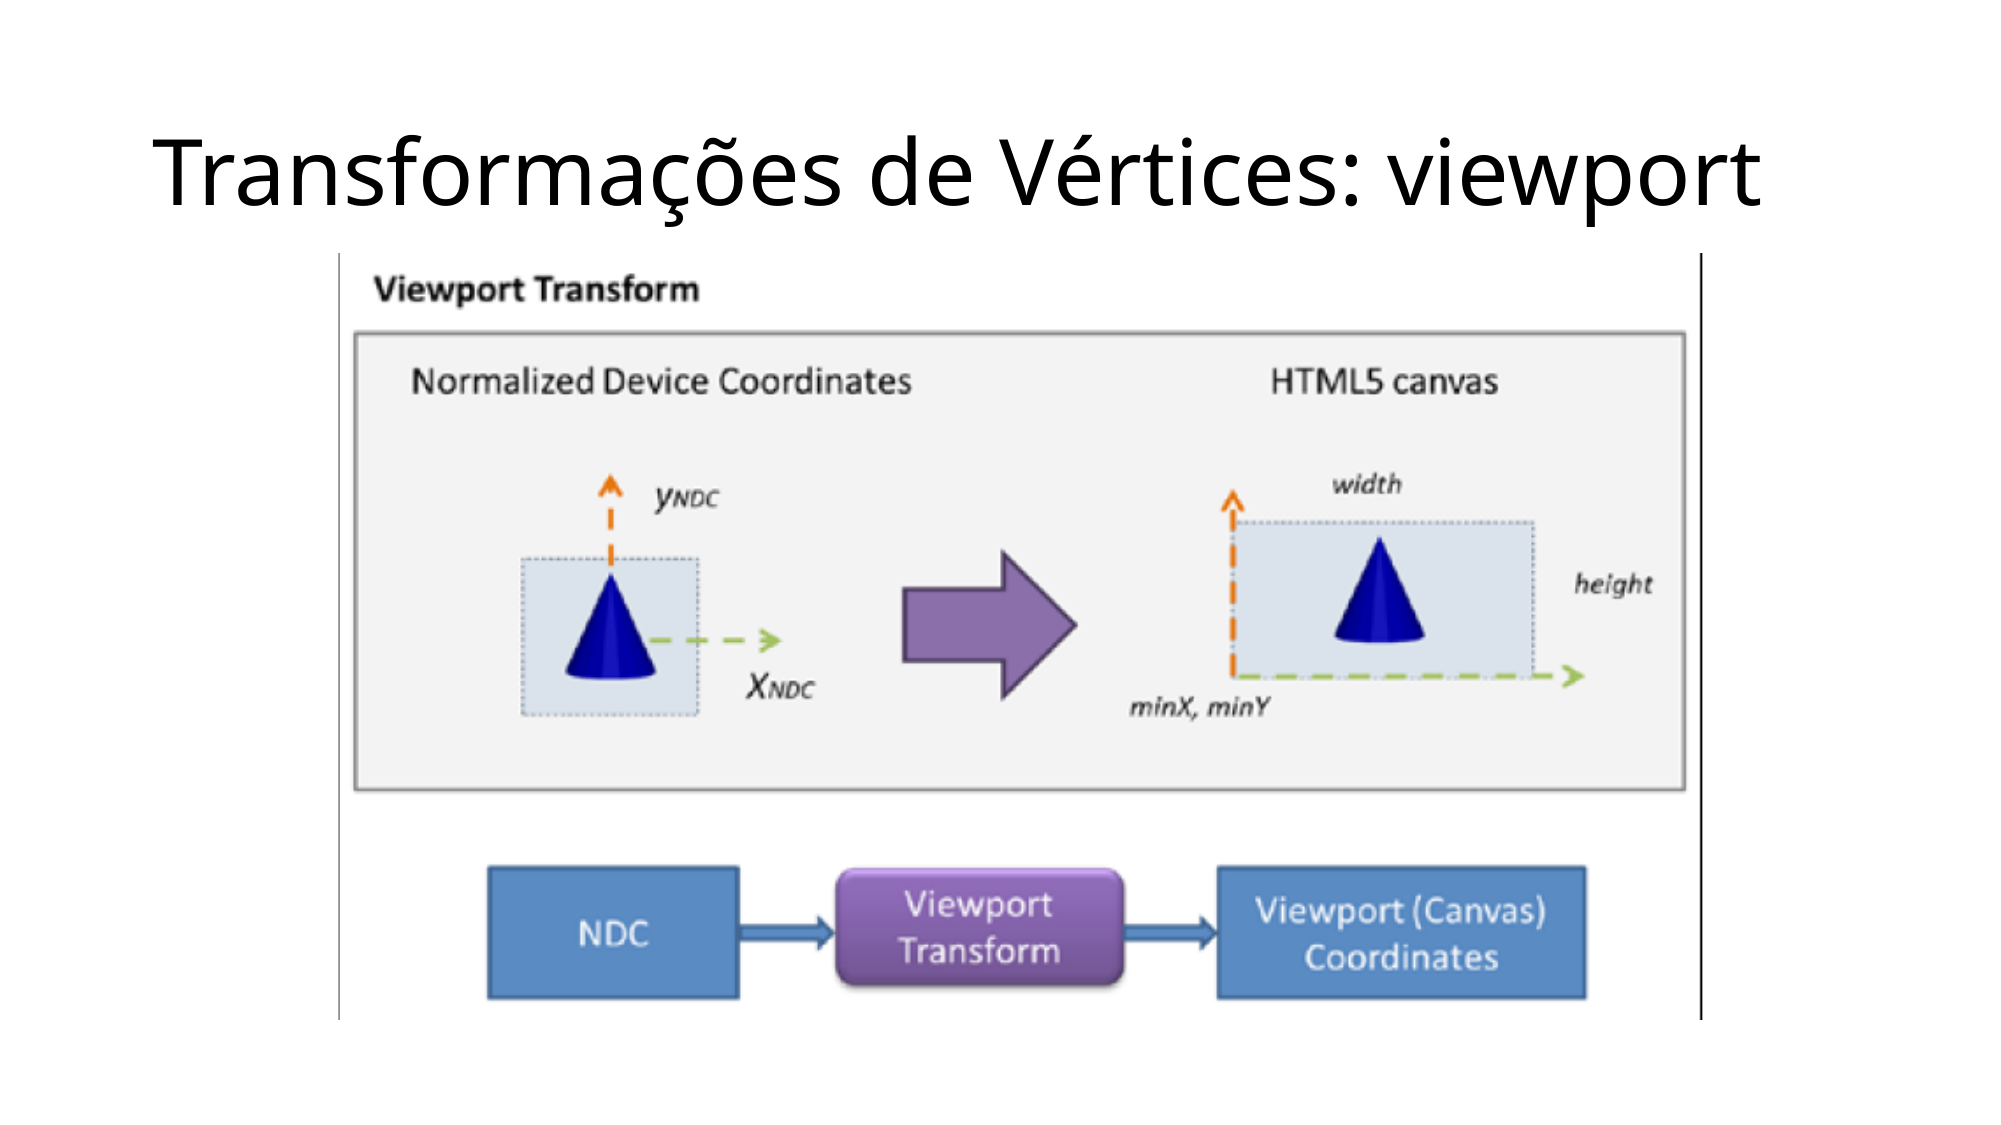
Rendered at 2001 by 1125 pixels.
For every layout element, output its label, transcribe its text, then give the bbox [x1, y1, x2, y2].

title Transformações de Vértices: viewport [137, 59, 1863, 278]
picture [338, 253, 1703, 1020]
